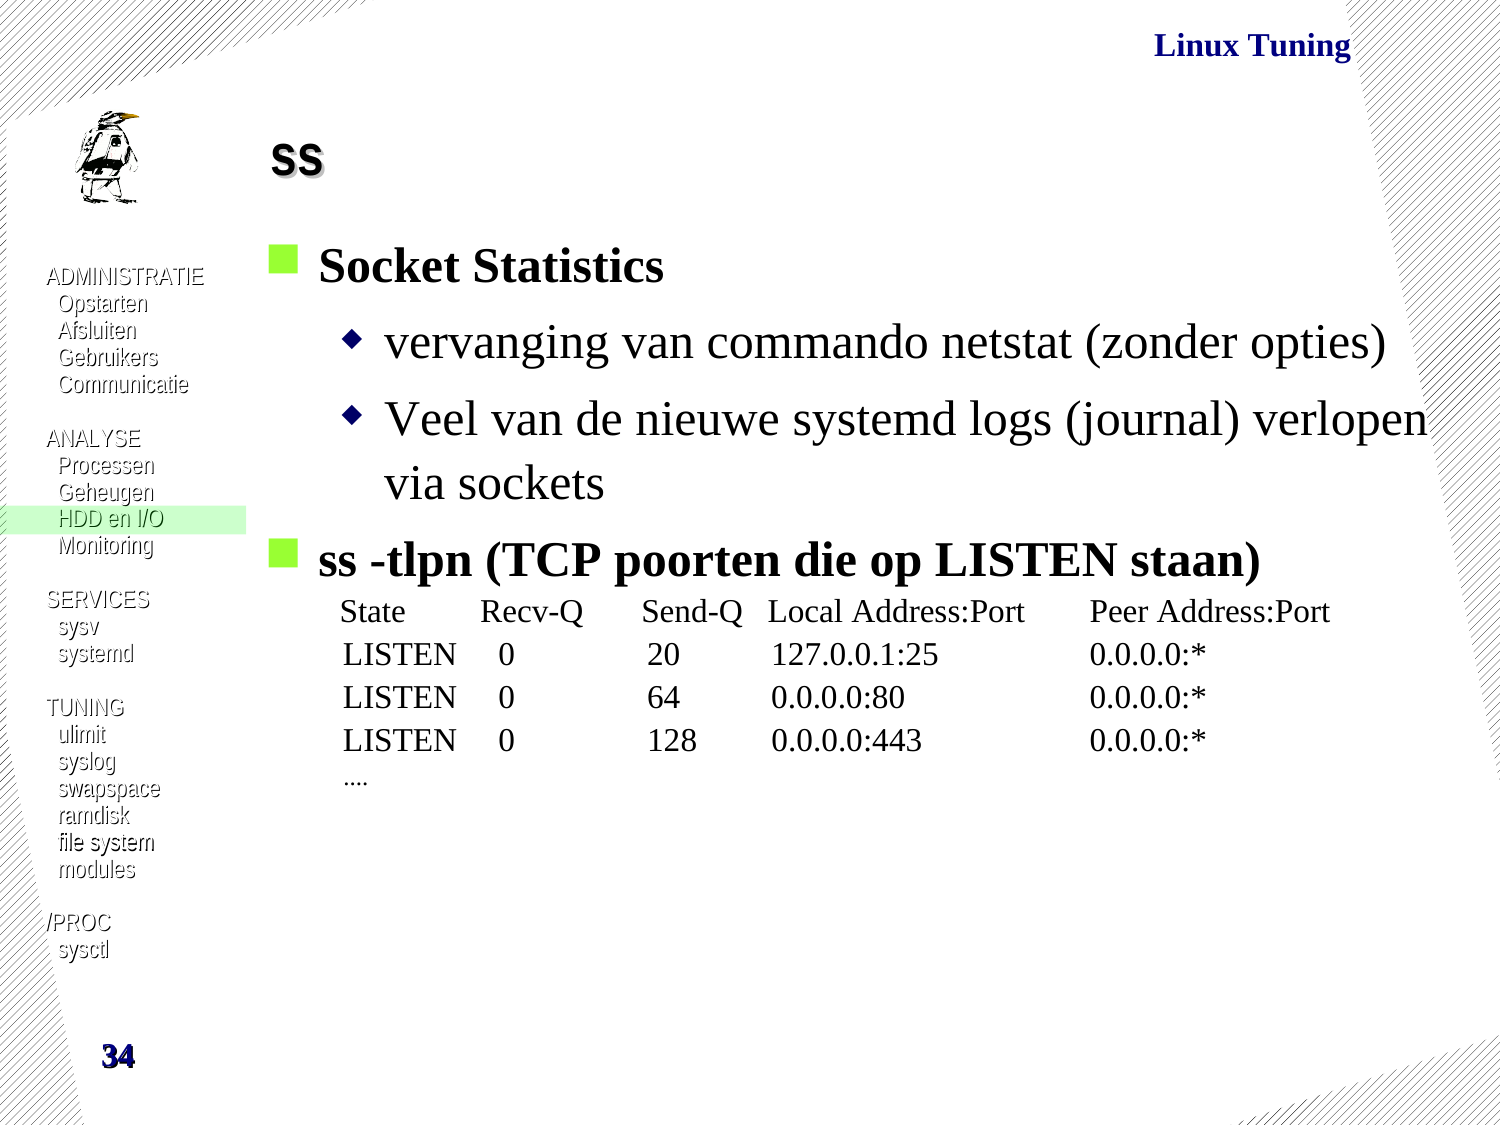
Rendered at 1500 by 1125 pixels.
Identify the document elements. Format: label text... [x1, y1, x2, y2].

title ss [270, 41, 1500, 250]
text_box [0, 505, 247, 535]
picture [57, 105, 143, 206]
list Socket Statistics vervanging van commando netstat (zonder opties) Veel van de nieuwe systemd logs (journal) verlopen via sockets ss -tlpn (TCP poorten die op LISTEN staan) State Recv-Q Send-Q Local Address:Port Peer Address:Port LISTEN 0 20 127.0.0.1:25 0.0.0.0:* LISTEN 0 64 0.0.0.0:80 0.0.0.0:* LISTEN 0 128 0.0.0.0:443 0.0.0.0:* .... [264, 229, 1486, 989]
